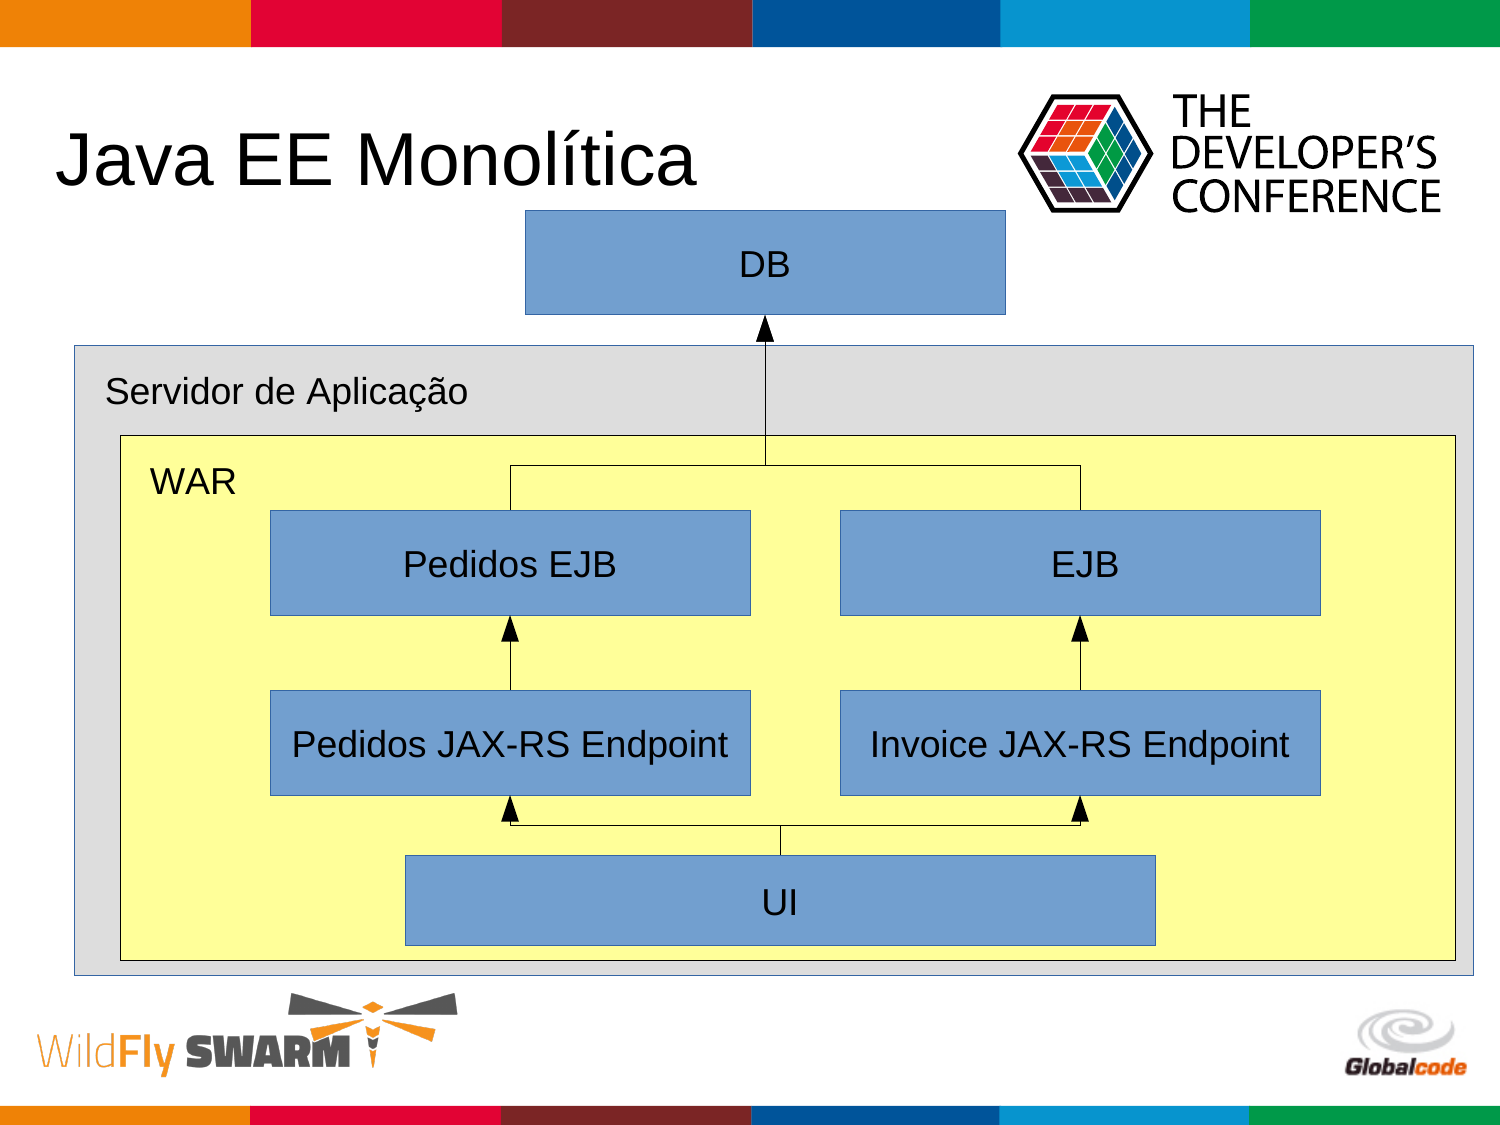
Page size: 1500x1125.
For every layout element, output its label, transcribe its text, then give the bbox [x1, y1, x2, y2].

text_box WAR [135, 450, 251, 510]
text_box Invoice JAX-RS Endpoint [840, 690, 1321, 796]
text_box Pedidos EJB [270, 510, 751, 616]
picture [28, 974, 466, 1095]
text_box UI [405, 855, 1156, 946]
text_box [511, 466, 1080, 825]
text_box EJB [840, 510, 1321, 616]
text_box [74, 345, 1474, 976]
text_box DB [525, 210, 1006, 315]
title Java EE Monolítica [41, 79, 975, 232]
picture [1328, 964, 1486, 1105]
text_box Pedidos JAX-RS Endpoint [270, 690, 751, 796]
text_box Servidor de Aplicação [90, 360, 482, 420]
